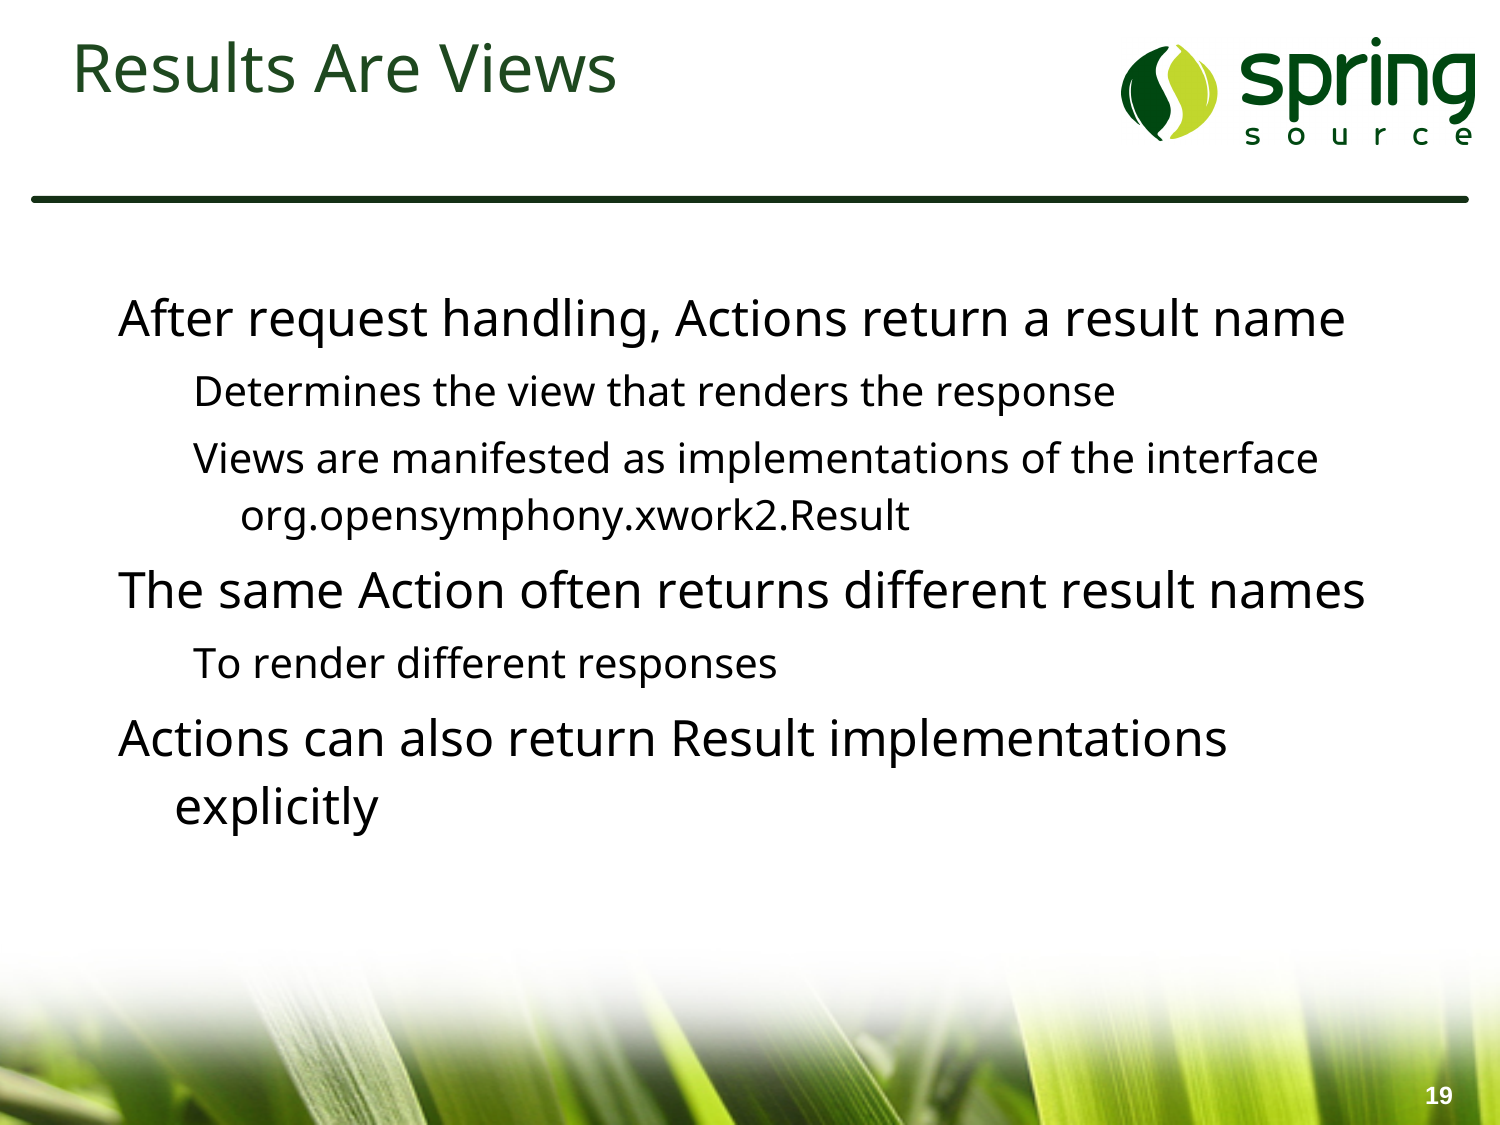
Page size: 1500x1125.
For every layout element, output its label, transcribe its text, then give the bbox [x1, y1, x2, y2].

title Results Are Views [56, 13, 1089, 176]
picture [1121, 37, 1475, 145]
picture [0, 944, 1500, 1125]
list After request handling, Actions return a result name Determines the view that renders the response Views are manifested as implementations of the interface org.opensymphony.xwork2.Result The same Action often returns different result names To render different responses Actions can also return Result implementations explicitly [103, 275, 1394, 938]
